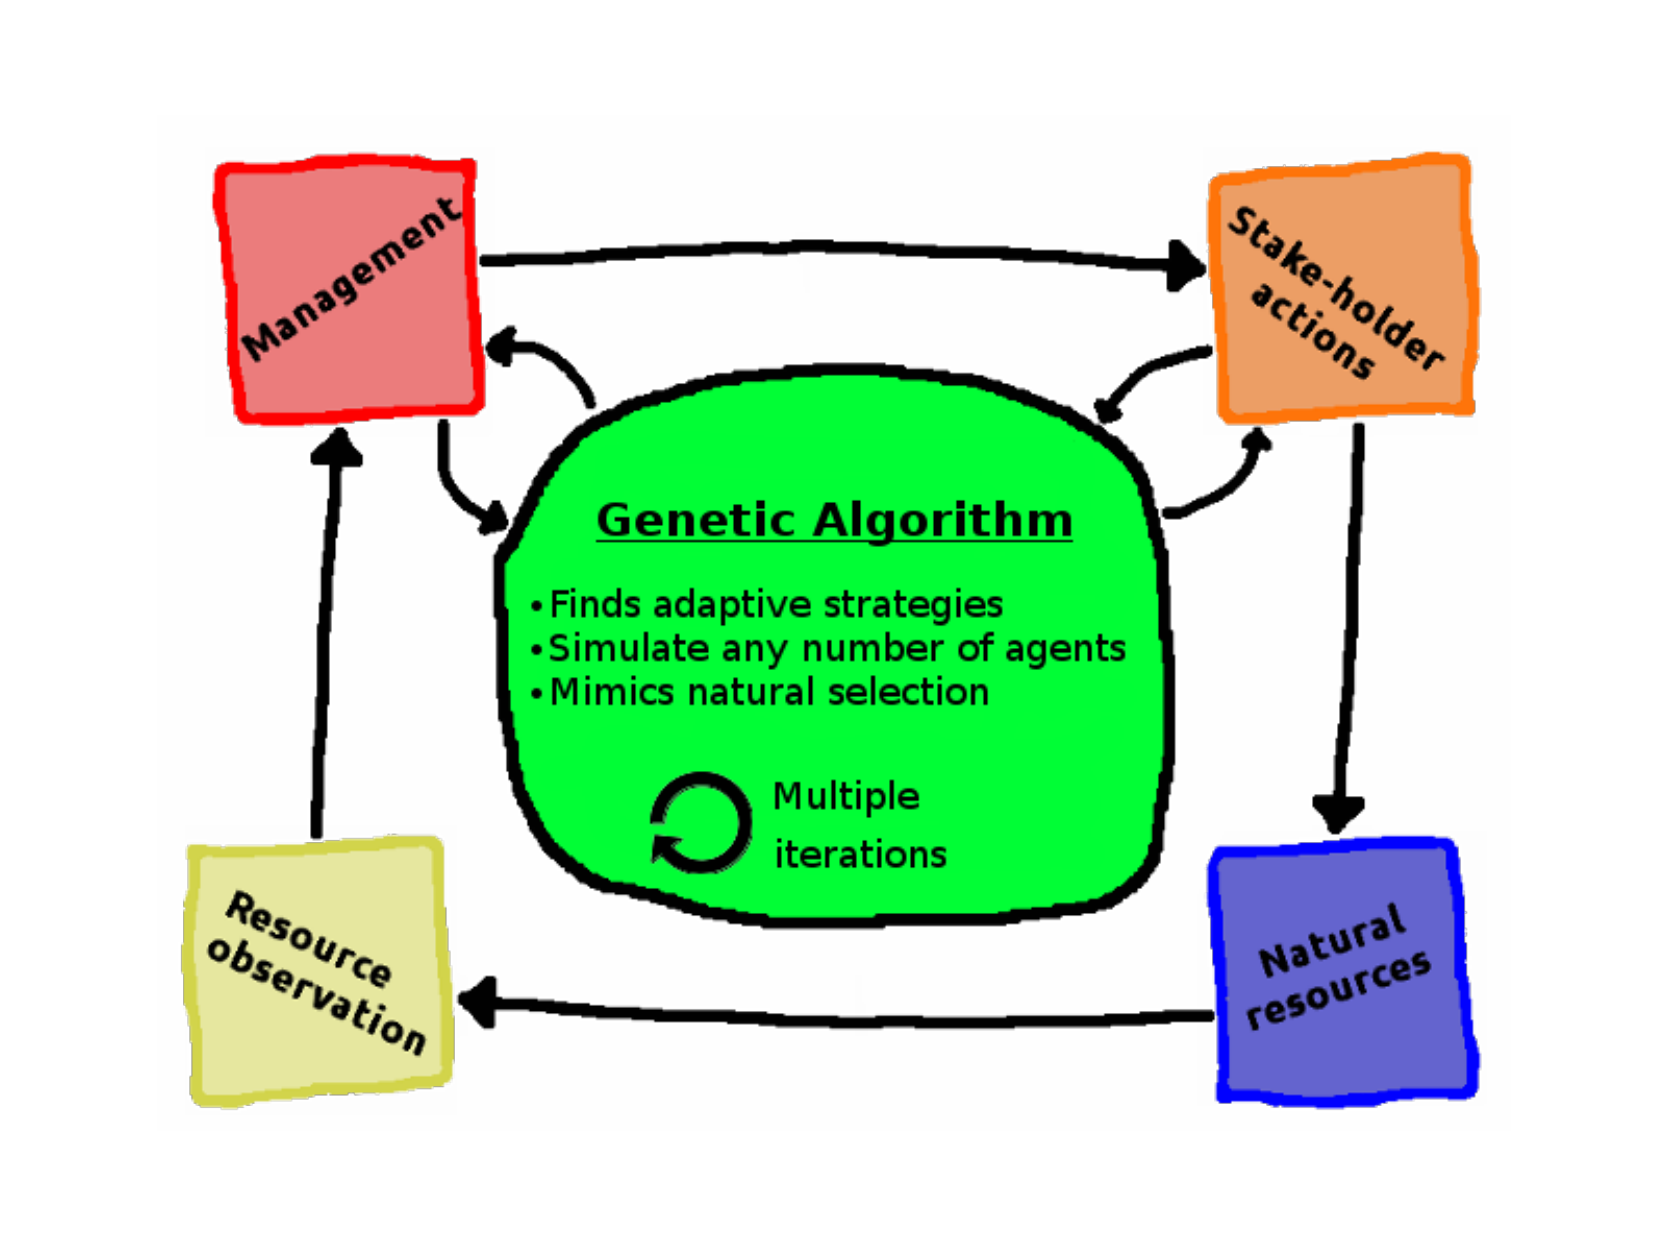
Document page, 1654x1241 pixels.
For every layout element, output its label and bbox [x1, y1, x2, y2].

picture [157, 115, 1511, 1131]
